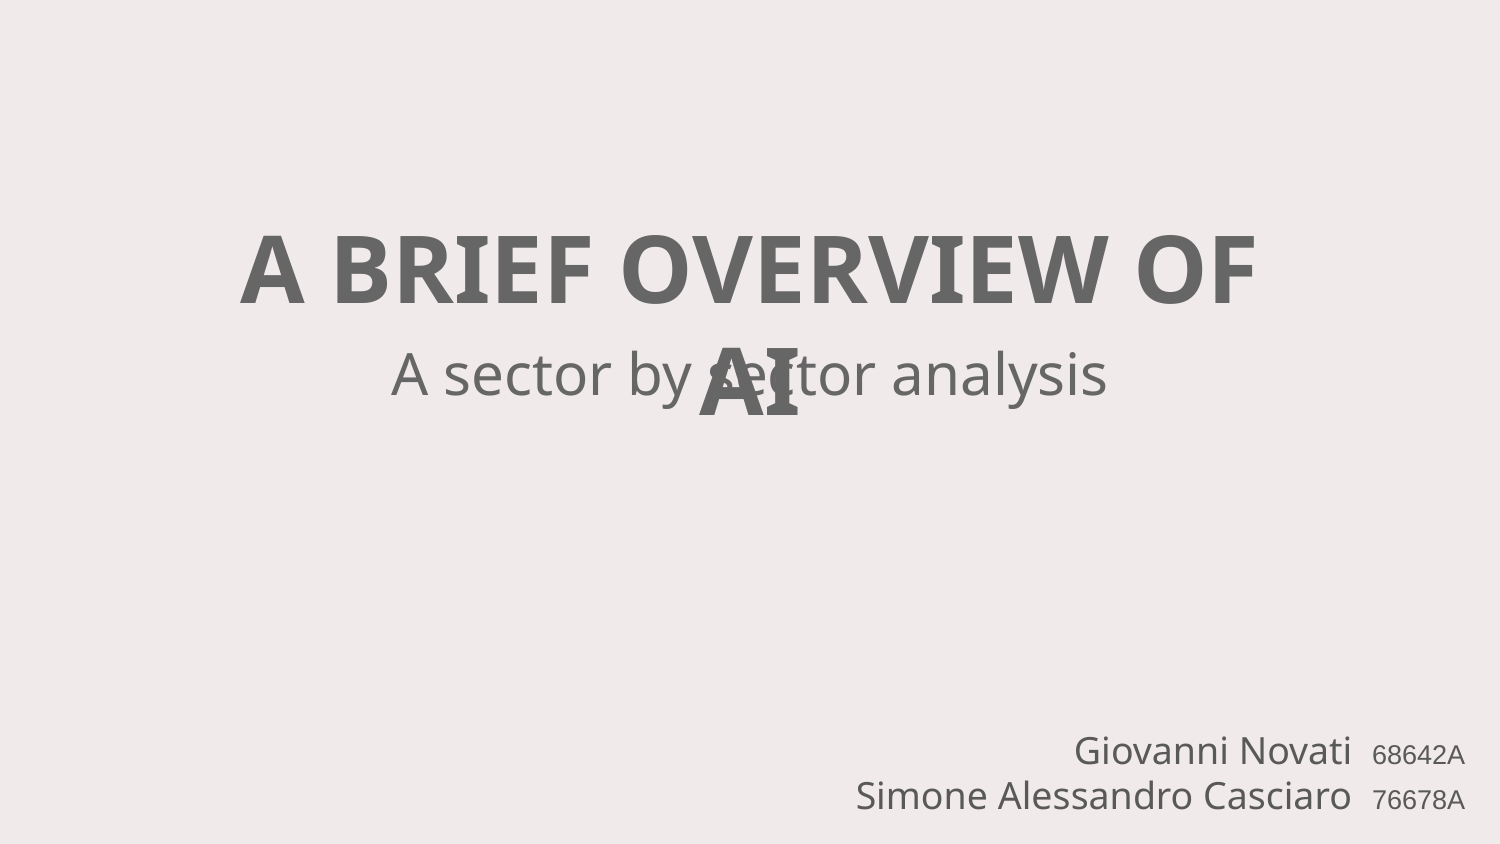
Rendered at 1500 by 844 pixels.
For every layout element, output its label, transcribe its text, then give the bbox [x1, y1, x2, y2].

subtitle A sector by sector analysis [51, 322, 1449, 453]
text_box A BRIEF OVERVIEW OF AI [184, 194, 1316, 450]
text_box Giovanni Novati 68642A Simone Alessandro Casciaro 76678A [811, 712, 1480, 833]
